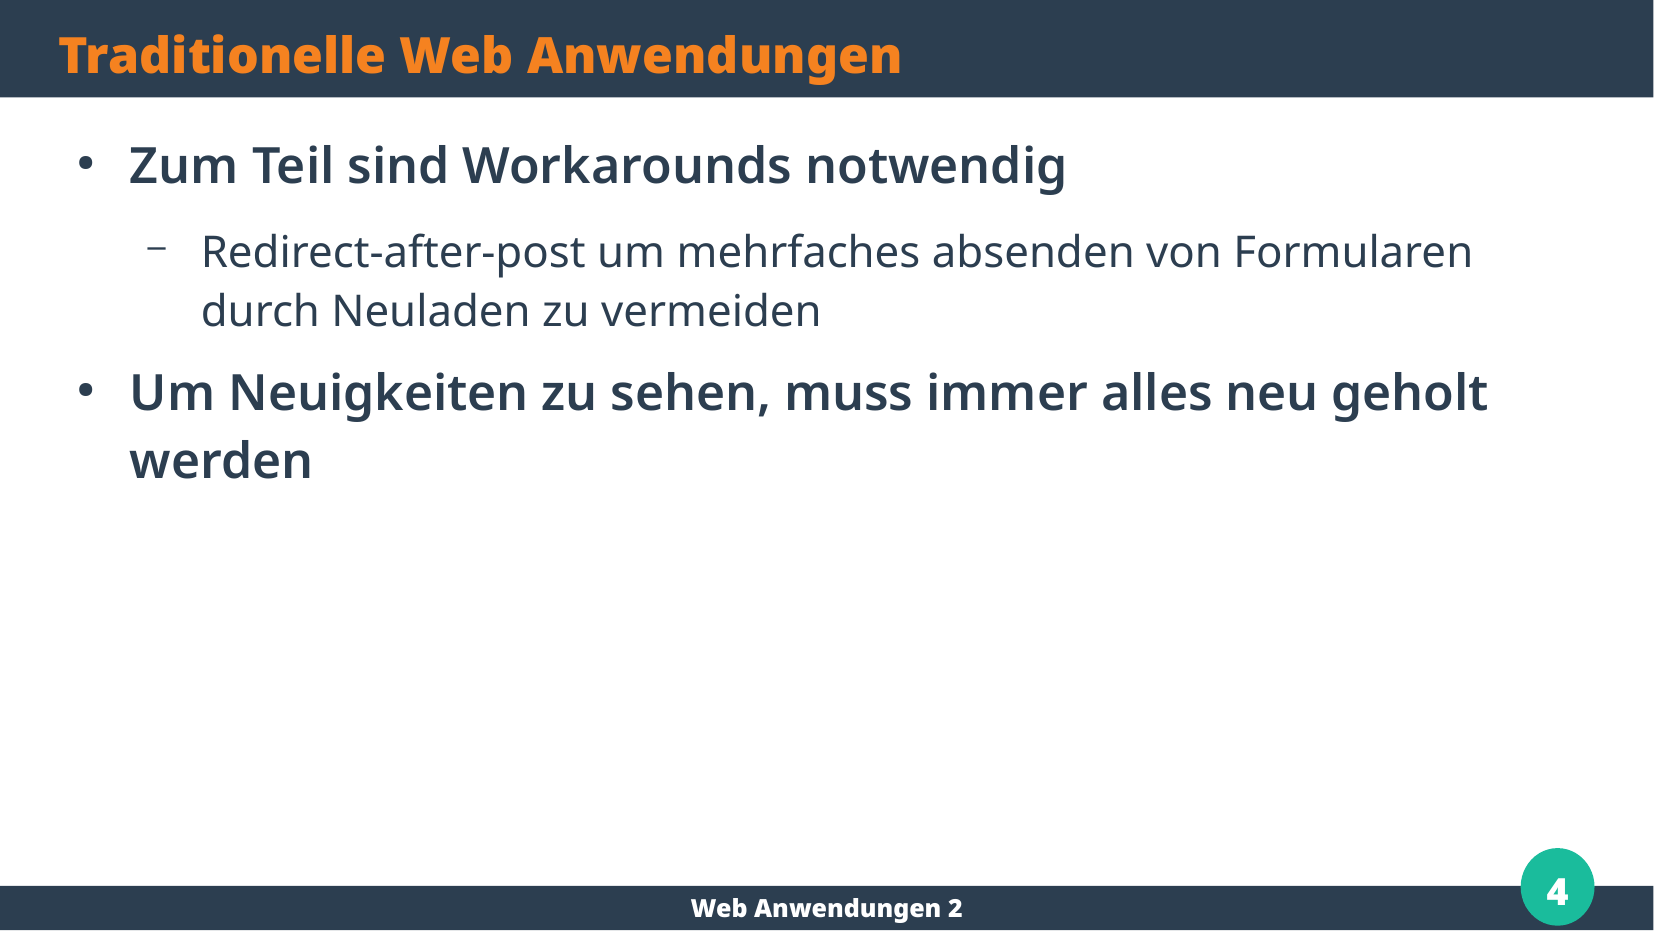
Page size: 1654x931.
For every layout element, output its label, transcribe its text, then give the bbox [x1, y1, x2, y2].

title Traditionelle Web Anwendungen [59, 8, 1595, 89]
list Zum Teil sind Workarounds notwendig Redirect-after-post um mehrfaches absenden von Formularen durch Neuladen zu vermeiden Um Neuigkeiten zu sehen, muss immer alles neu geholt werden [59, 129, 1595, 864]
